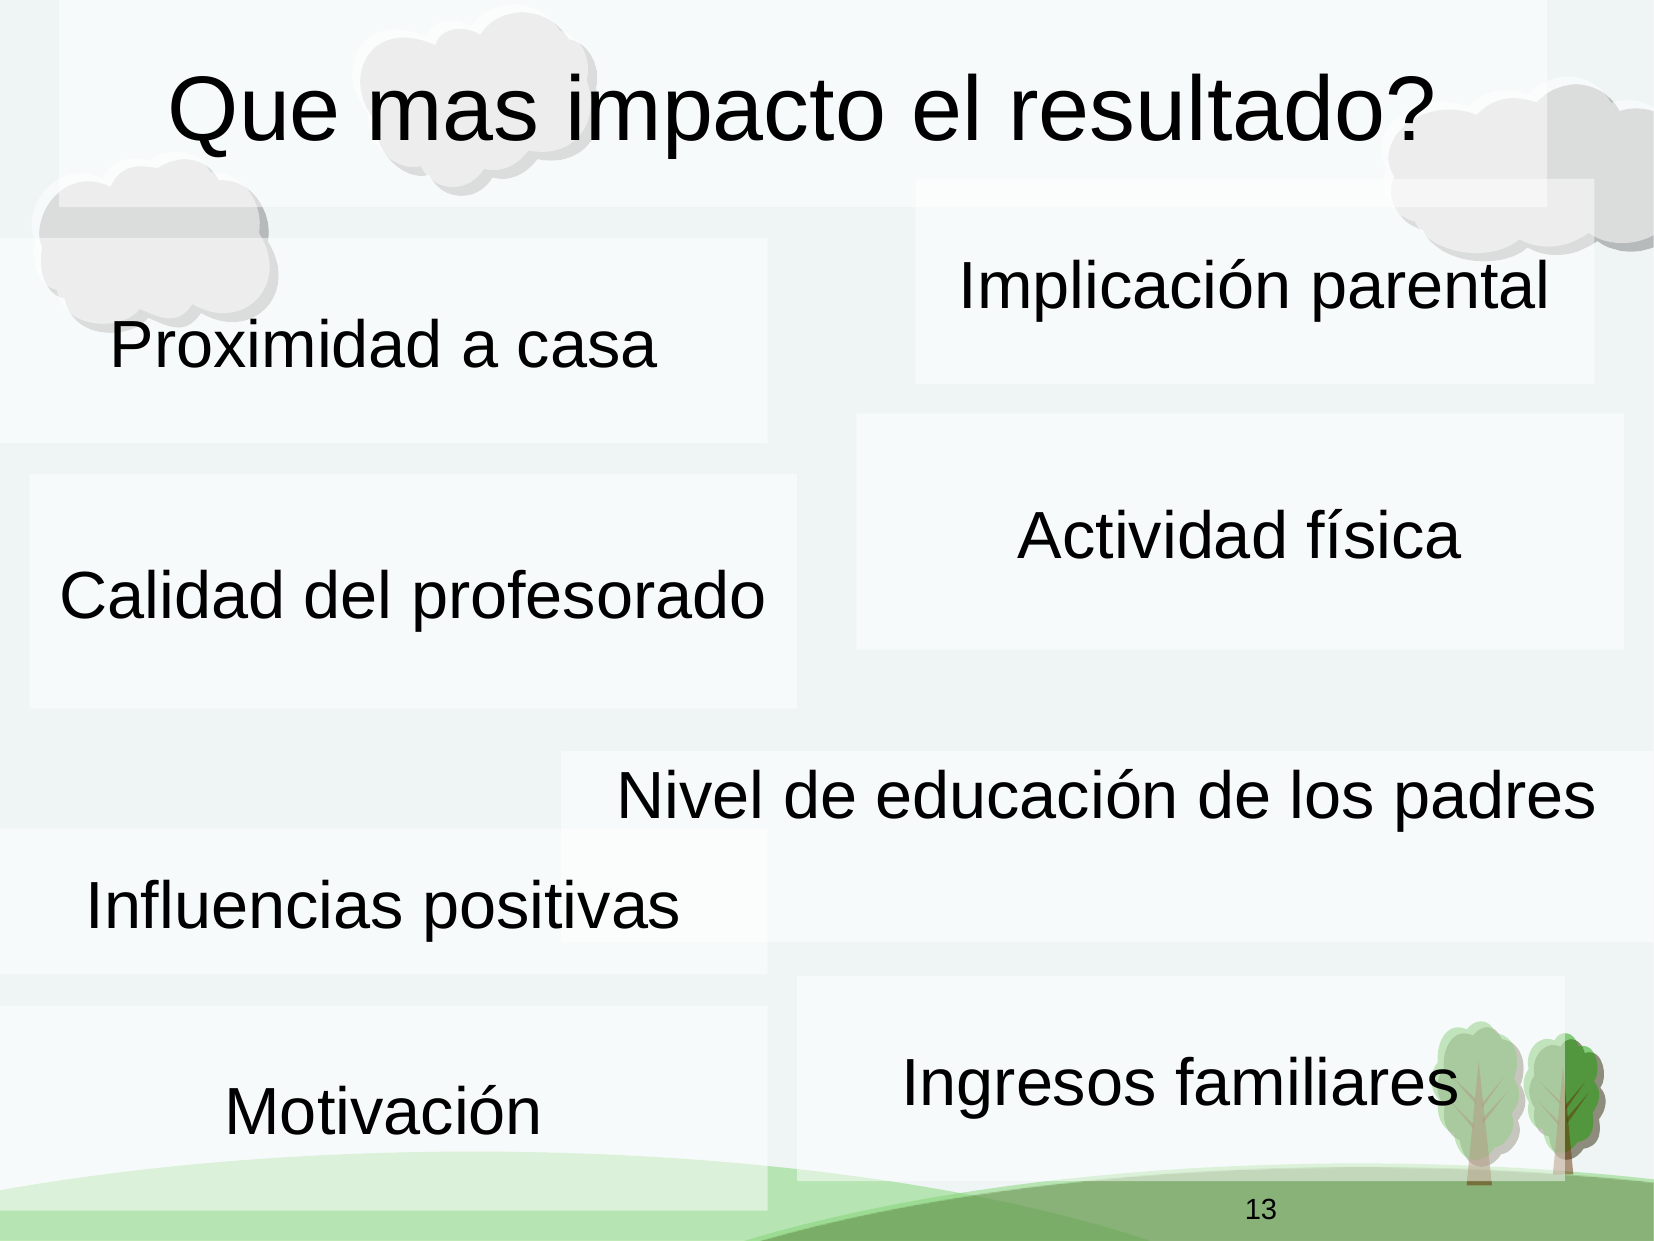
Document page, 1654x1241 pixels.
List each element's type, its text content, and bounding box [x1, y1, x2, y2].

title Calidad del profesorado [29, 474, 798, 709]
title Motivación [0, 1005, 768, 1211]
title Implicación parental [915, 178, 1595, 384]
title Que mas impacto el resultado? [59, 0, 1548, 208]
title Actividad física [856, 413, 1625, 650]
text_box [1244, 1190, 1630, 1241]
title Influencias positivas [0, 828, 768, 975]
title Ingresos familiares [797, 976, 1565, 1182]
title Proximidad a casa [0, 237, 768, 443]
title Nivel de educación de los padres [561, 751, 1654, 943]
